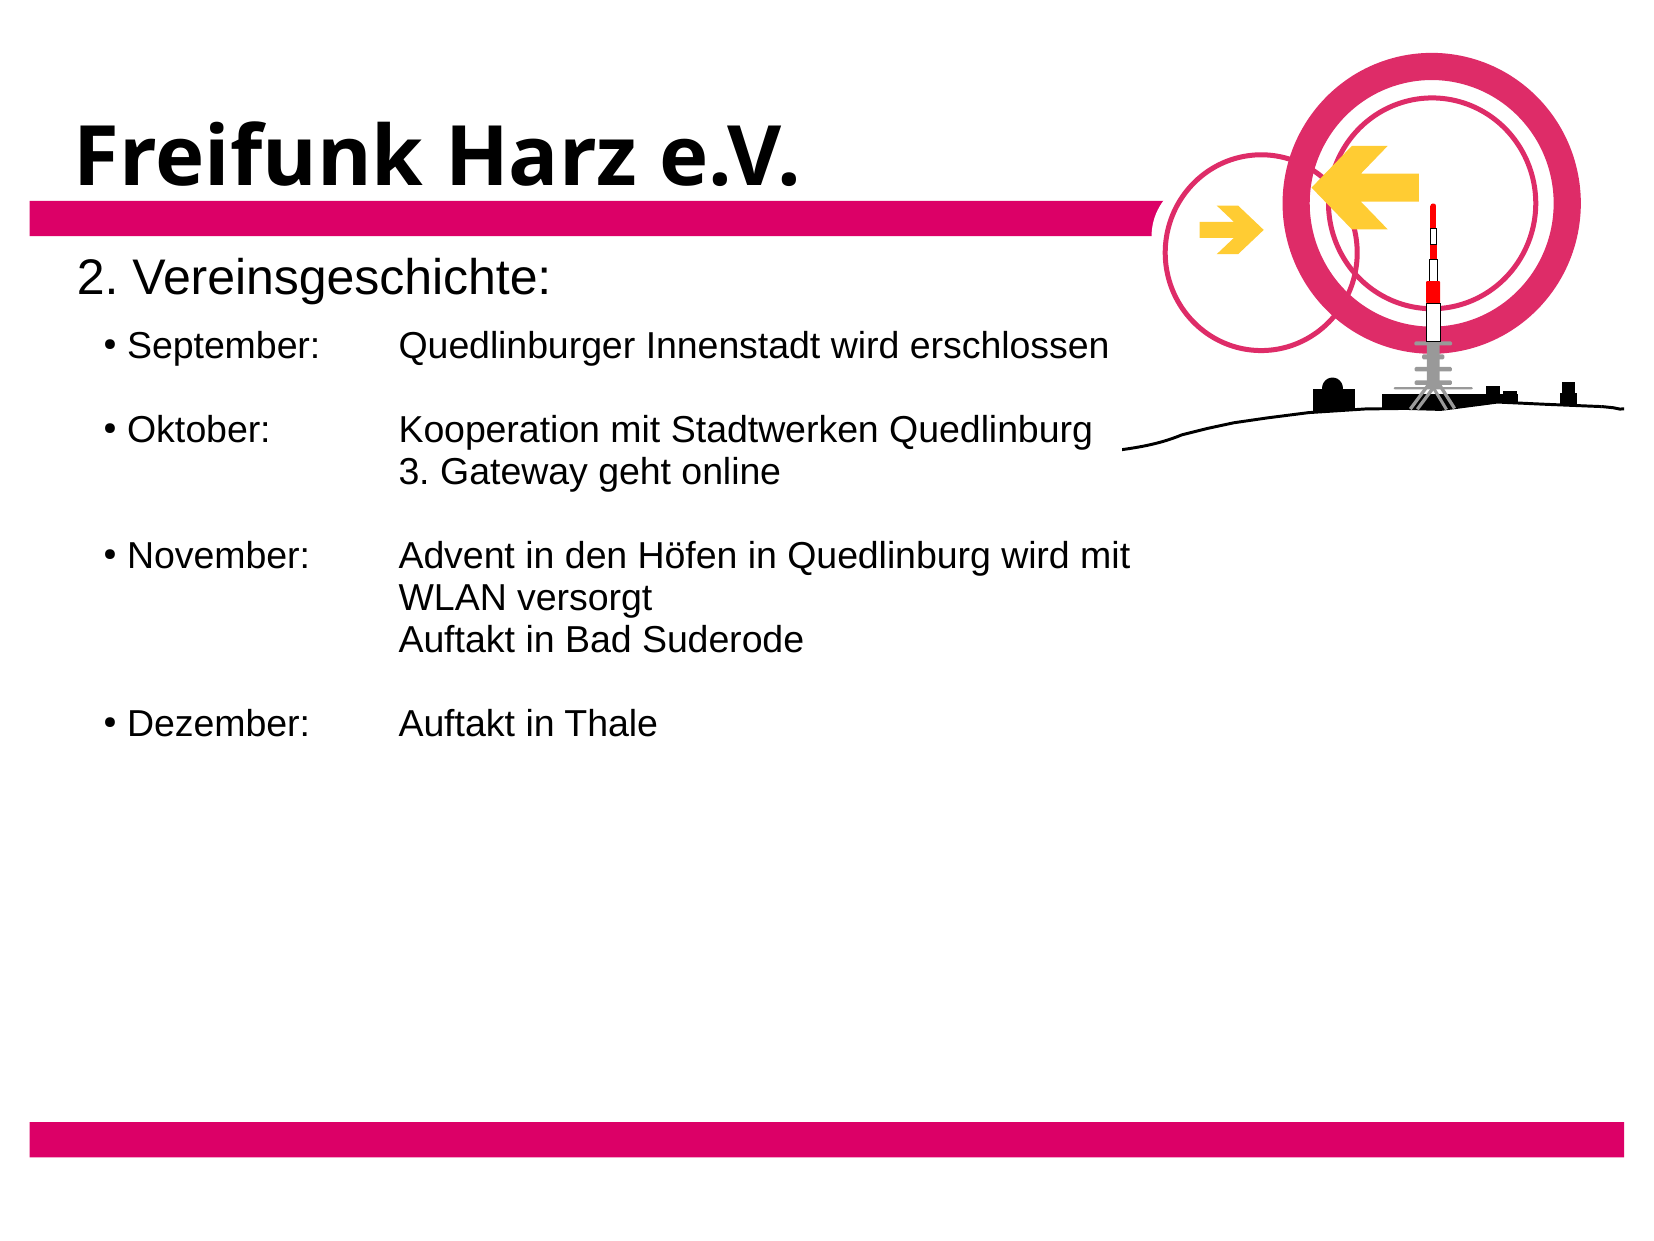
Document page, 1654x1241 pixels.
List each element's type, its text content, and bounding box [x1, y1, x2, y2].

subtitle 2. Vereinsgeschichte: [76, 218, 697, 337]
text_box September: Quedlinburger Innenstadt wird erschlossen Oktober: Kooperation mit Stadtwerken Quedlinburg 3. Gateway geht online November: Advent in den Höfen in Quedlinburg wird mit WLAN versorgt Auftakt in Bad Suderode Dezember: Auftakt in Thale [88, 317, 1152, 1088]
